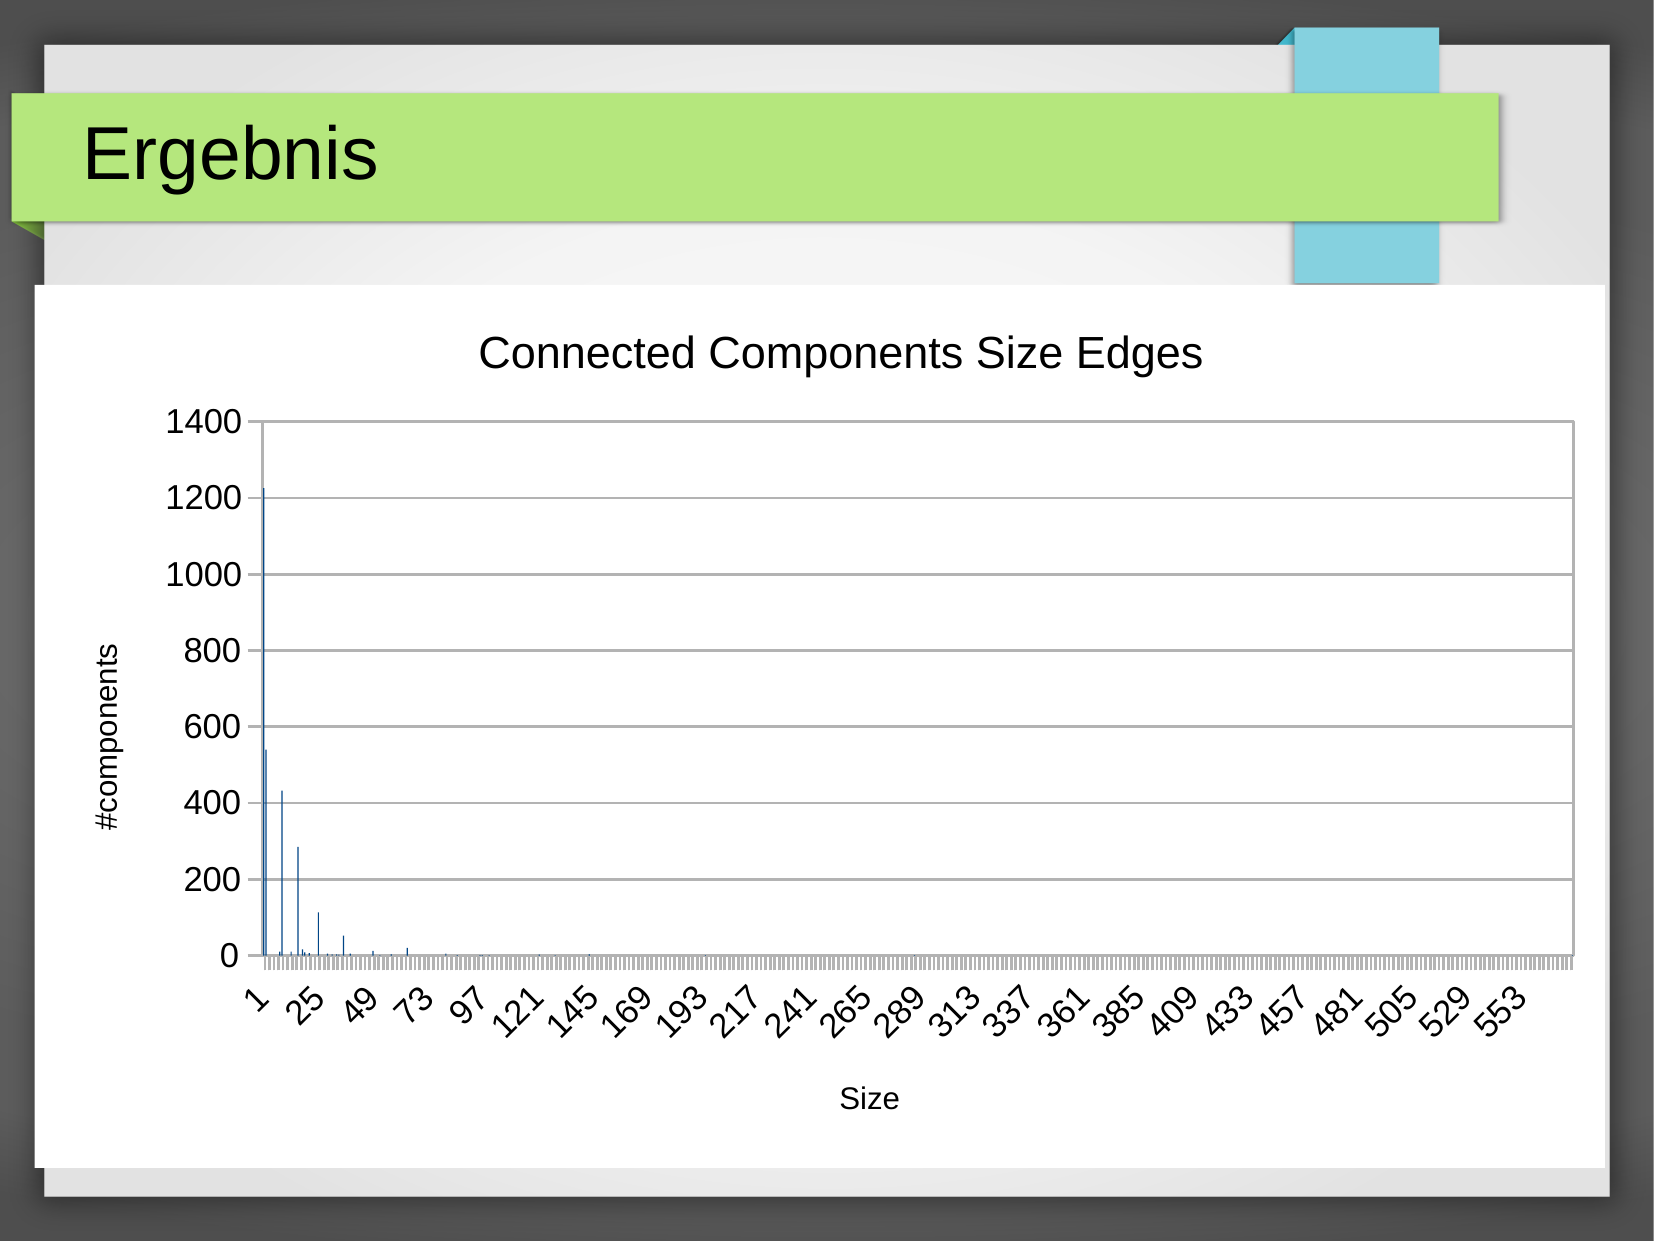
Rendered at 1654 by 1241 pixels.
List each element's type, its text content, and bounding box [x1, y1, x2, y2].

title Ergebnis [82, 94, 1264, 213]
picture [0, 0, 1654, 1241]
